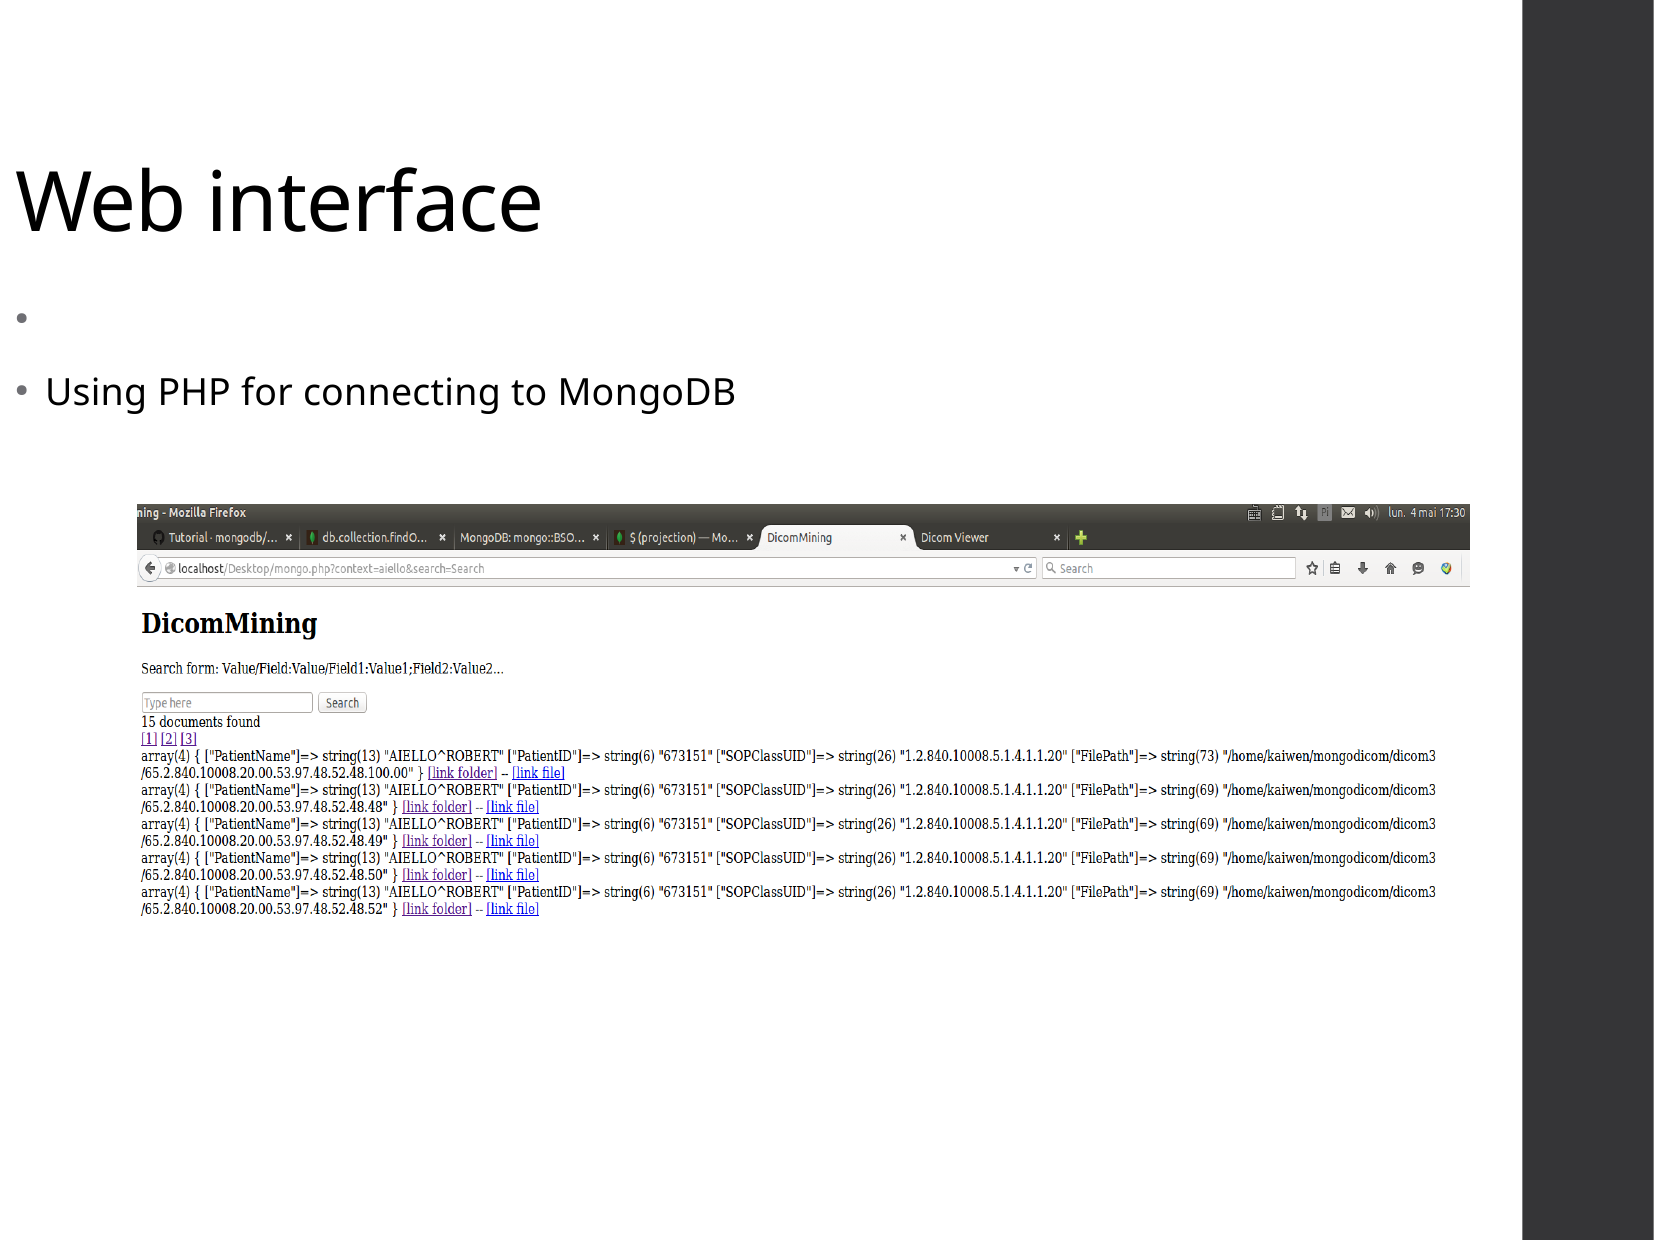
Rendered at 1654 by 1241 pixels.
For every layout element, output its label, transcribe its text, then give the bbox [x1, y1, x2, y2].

picture [137, 504, 1470, 953]
list Using PHP for connecting to MongoDB [0, 290, 1489, 1010]
title Web interface [0, 141, 1489, 257]
